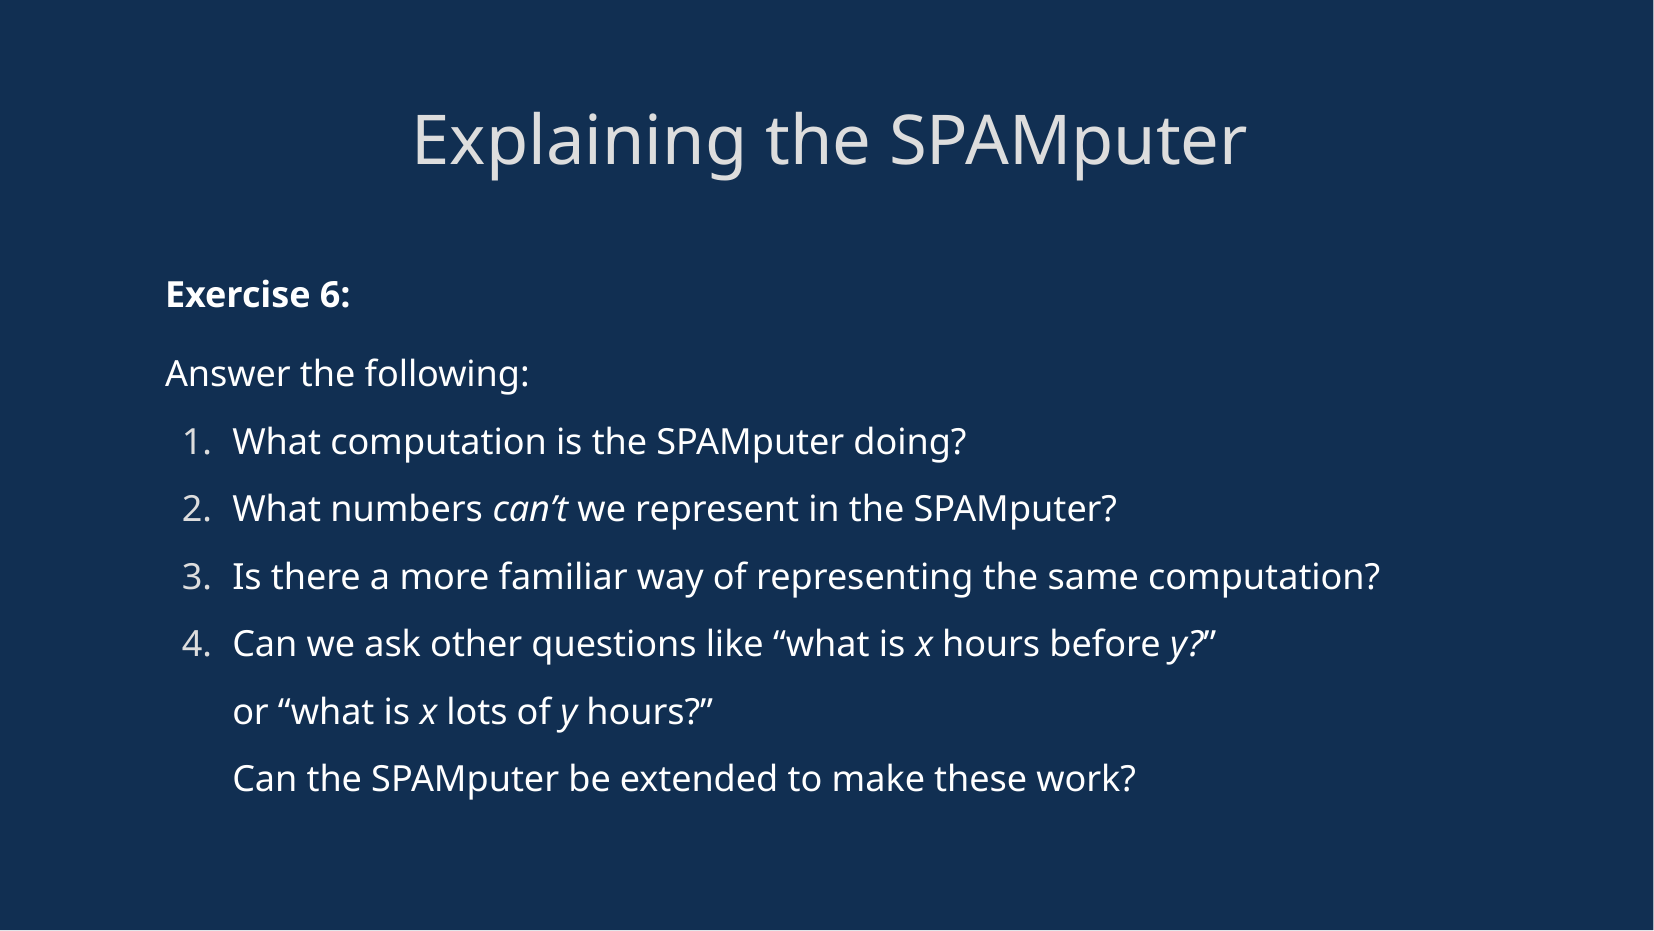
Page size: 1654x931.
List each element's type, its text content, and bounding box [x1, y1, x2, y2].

title Explaining the SPAMputer [97, 56, 1563, 220]
list Exercise 6: Answer the following: What computation is the SPAMputer doing? What numbers can’t we represent in the SPAMputer? Is there a more familiar way of representing the same computation? Can we ask other questions like “what is x hours before y?” or “what is x lots of y hours?” Can the SPAMputer be extended to make these work? [97, 268, 1563, 806]
